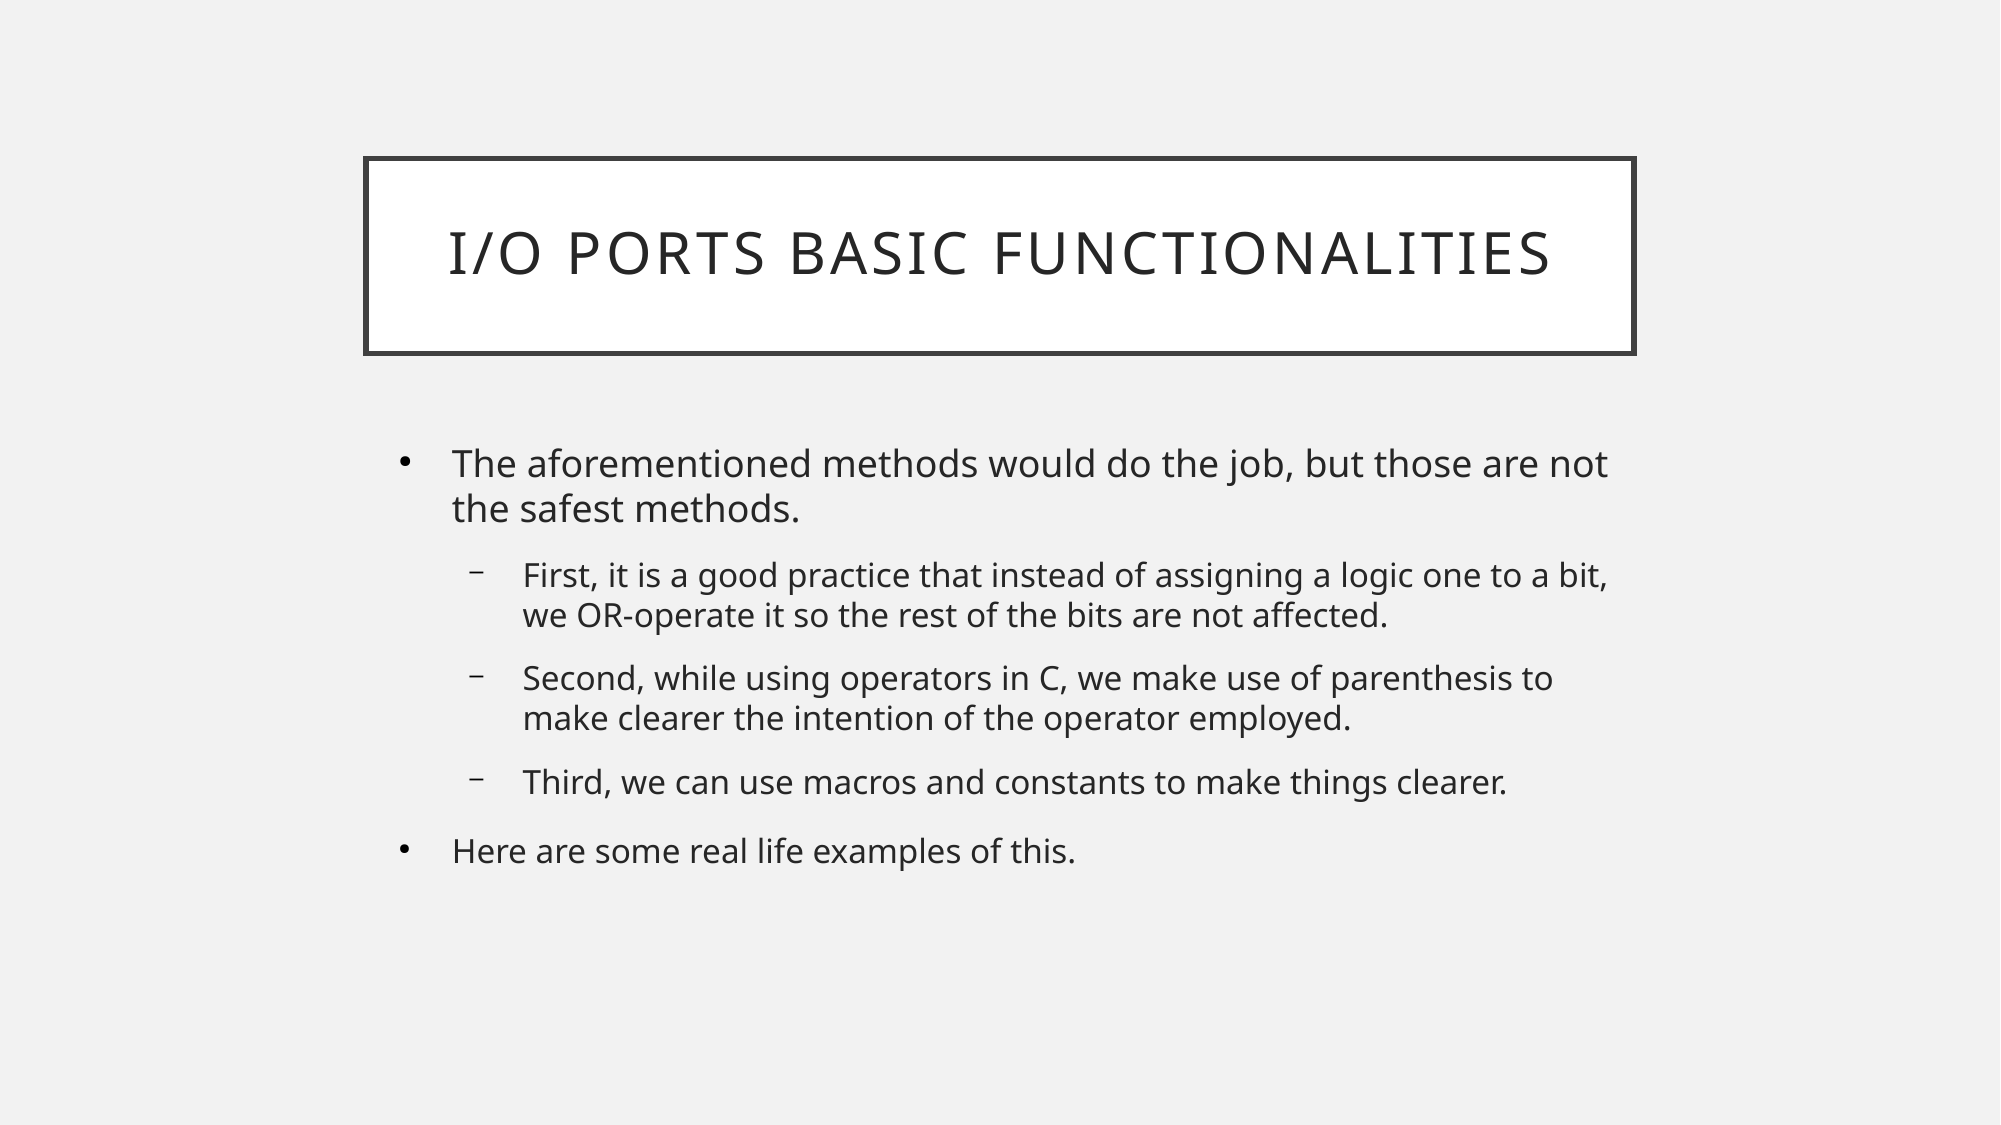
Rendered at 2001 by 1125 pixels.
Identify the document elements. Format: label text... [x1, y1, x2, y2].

list The aforementioned methods would do the job, but those are not the safest methods. First, it is a good practice that instead of assigning a logic one to a bit, we OR-operate it so the rest of the bits are not affected. Second, while using operators in C, we make use of parenthesis to make clearer the intention of the operator employed. Third, we can use macros and constants to make things clearer. Here are some real life examples of this. [366, 432, 1634, 942]
title i/o ports basic functionalities [366, 158, 1634, 354]
